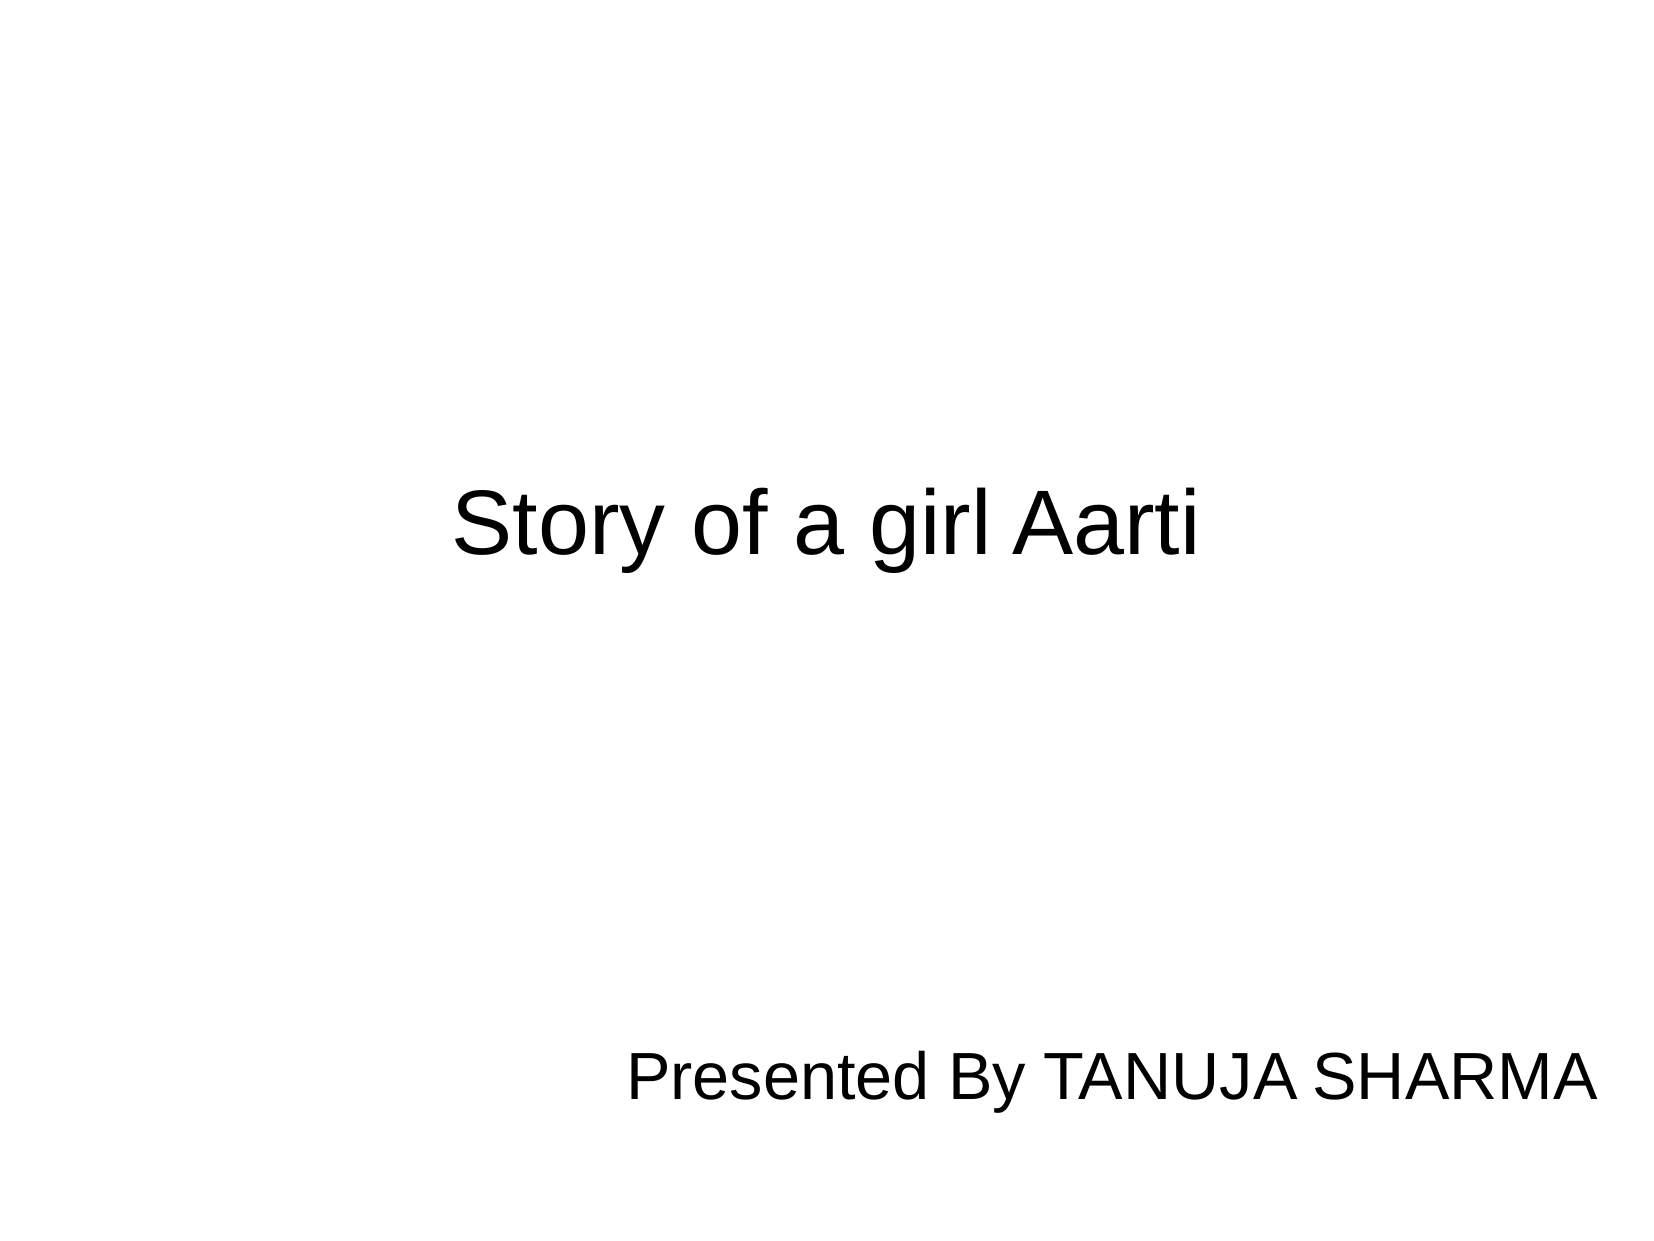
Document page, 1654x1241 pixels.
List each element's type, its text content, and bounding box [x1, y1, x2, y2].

title Story of a girl Aarti [82, 418, 1571, 626]
list Presented By TANUJA SHARMA [555, 1039, 1619, 1204]
